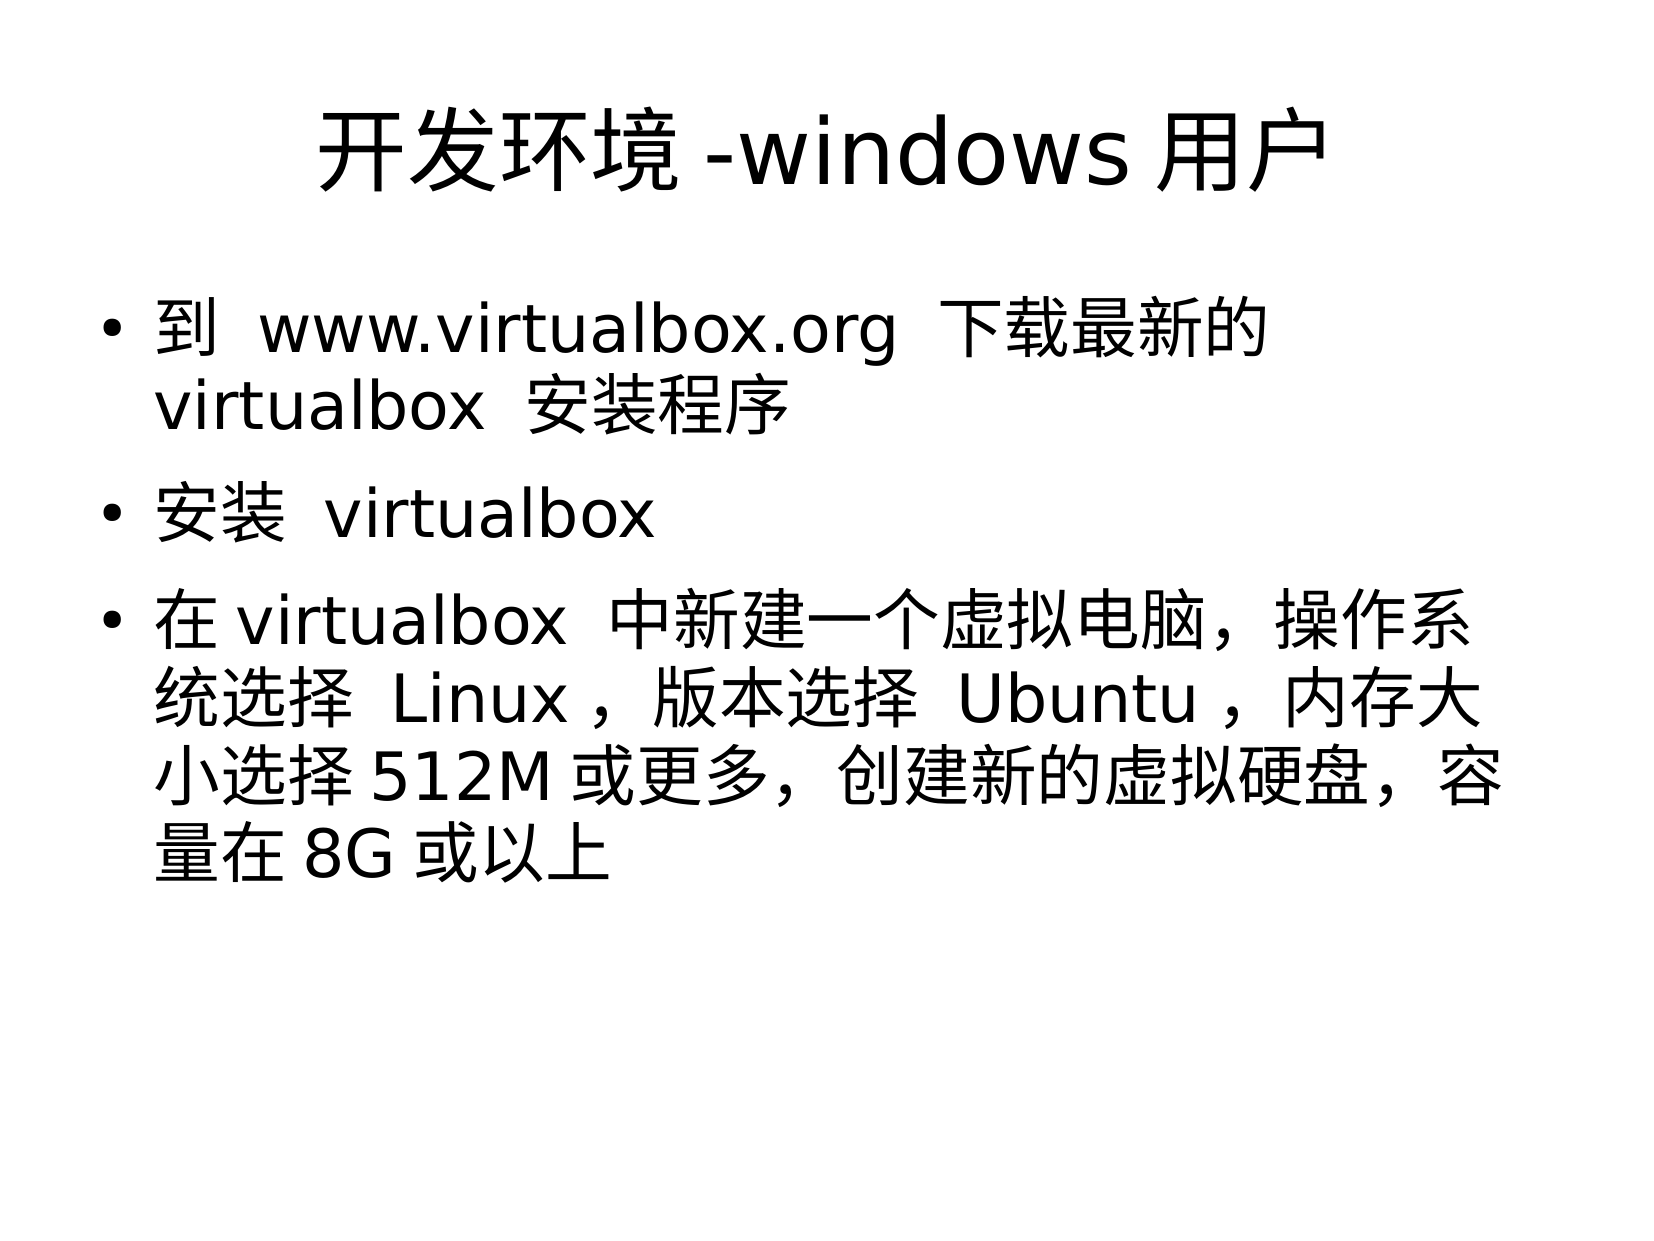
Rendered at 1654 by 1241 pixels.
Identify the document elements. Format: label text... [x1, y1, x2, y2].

title 开发环境-windows用户 [82, 49, 1571, 257]
list 到 www.virtualbox.org 下载最新的 virtualbox 安装程序 安装 virtualbox 在virtualbox 中新建一个虚拟电脑，操作系统选择 Linux，版本选择 Ubuntu，内存大小选择512M或更多，创建新的虚拟硬盘，容量在8G或以上 [82, 290, 1538, 1010]
